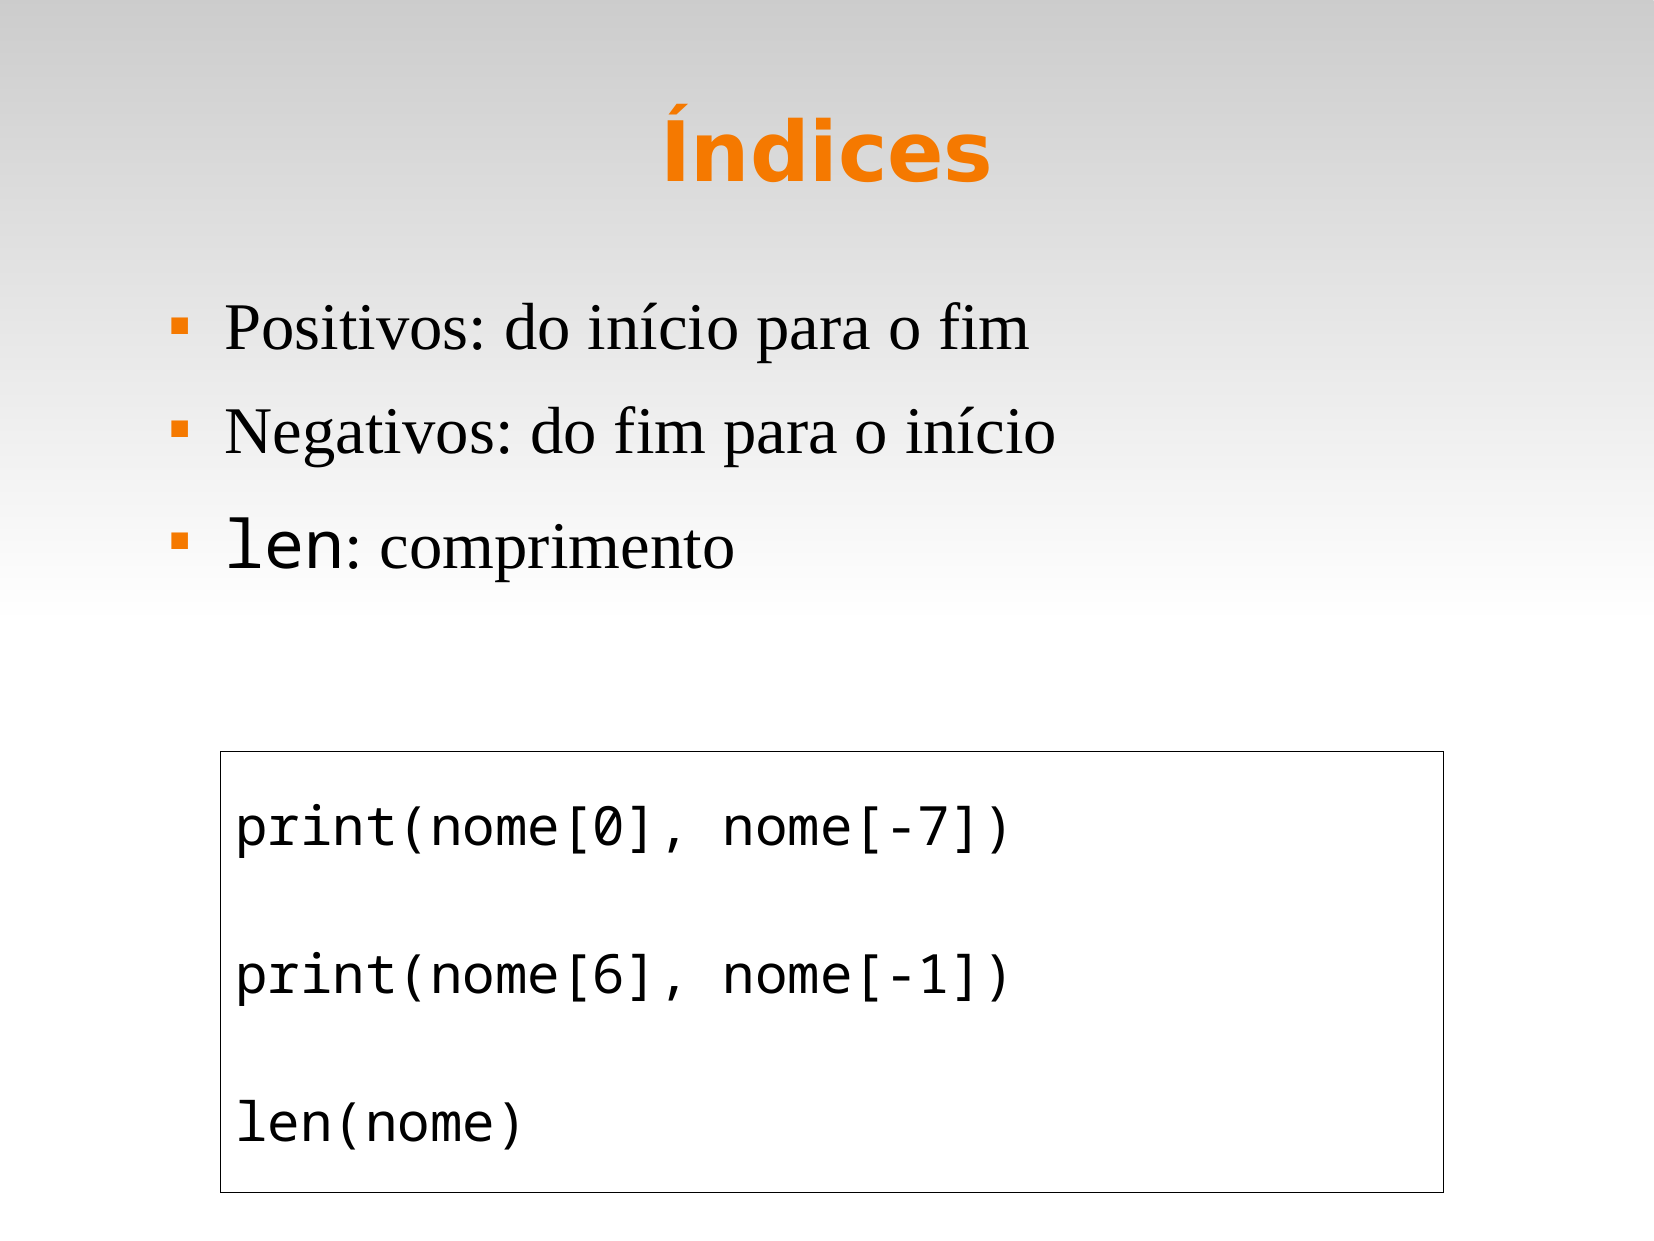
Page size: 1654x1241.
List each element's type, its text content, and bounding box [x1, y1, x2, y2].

text_box print(nome[0], nome[-7]) print(nome[6], nome[-1]) len(nome) [220, 751, 1444, 1193]
list Positivos: do início para o fim Negativos: do fim para o início len: comprimento [82, 290, 1571, 1189]
title Índices [82, 49, 1571, 257]
